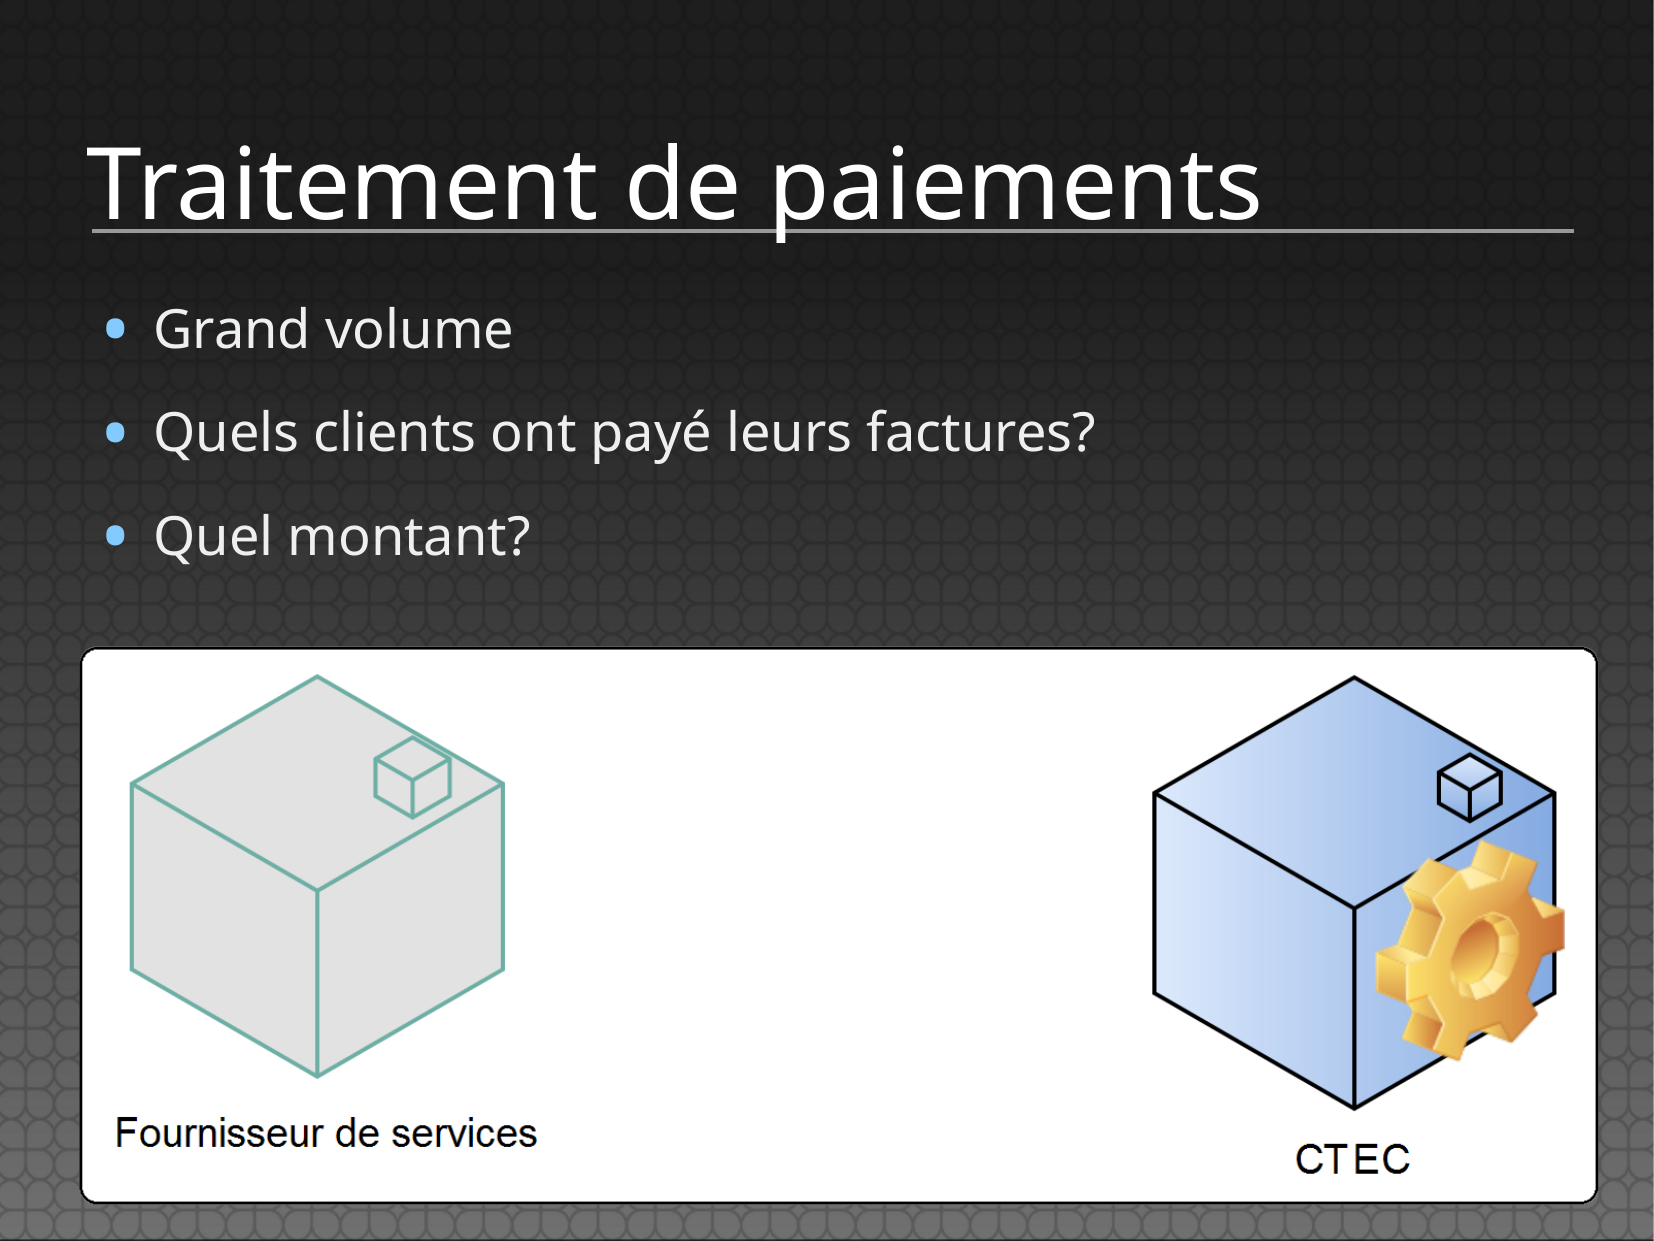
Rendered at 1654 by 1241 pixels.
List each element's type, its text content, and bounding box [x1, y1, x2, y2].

list Grand volume Quels clients ont payé leurs factures? Quel montant? [82, 290, 1571, 531]
picture [0, 0, 1654, 1241]
title Traitement de paiements [86, 112, 1576, 249]
